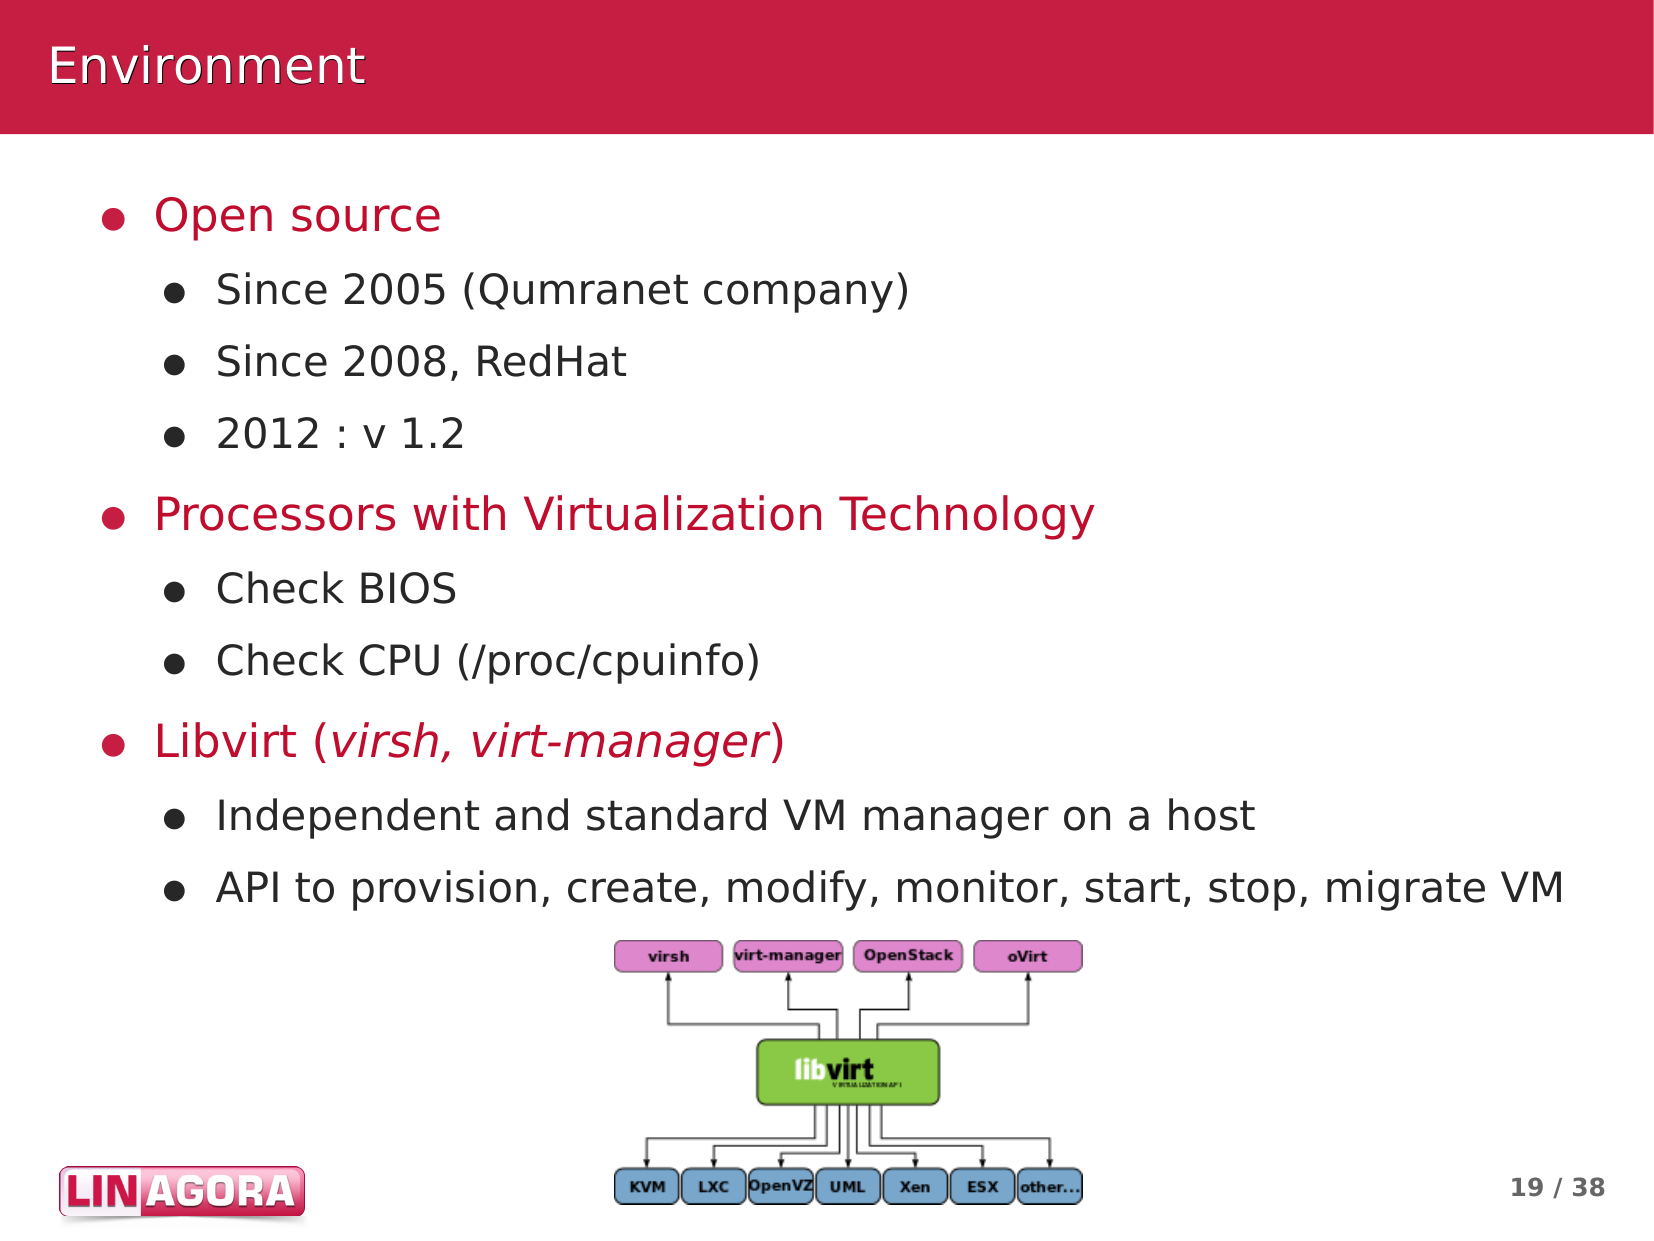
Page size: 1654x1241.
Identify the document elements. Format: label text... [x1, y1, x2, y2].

picture [614, 940, 1083, 1205]
picture [59, 1166, 308, 1229]
title Environment [47, 7, 1624, 126]
list Open source Since 2005 (Qumranet company) Since 2008, RedHat 2012 : v 1.2 Processors with Virtualization Technology Check BIOS Check CPU (/proc/cpuinfo) Libvirt (virsh, virt-manager) Independent and standard VM manager on a host API to provision, create, modify, monitor, start, stop, migrate VM [82, 188, 1571, 934]
